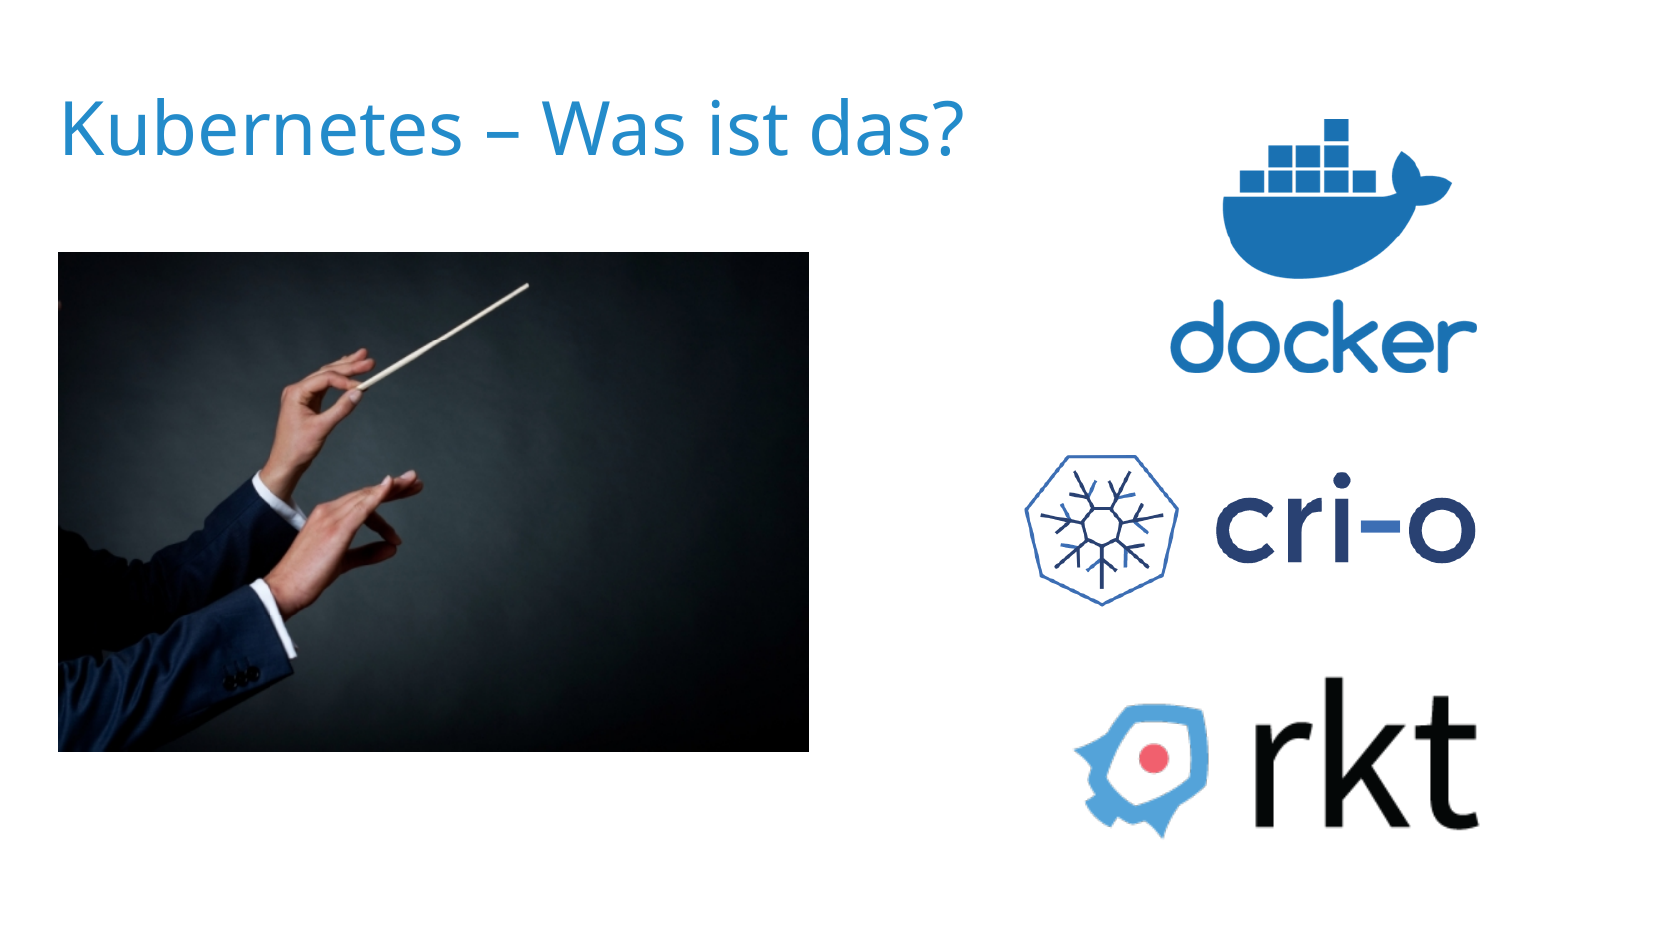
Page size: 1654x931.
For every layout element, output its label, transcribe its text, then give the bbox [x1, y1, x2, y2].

picture [58, 236, 809, 768]
picture [1068, 670, 1483, 845]
picture [1015, 442, 1490, 629]
picture [1169, 100, 1477, 373]
title Kubernetes – Was ist das? [59, 59, 1595, 178]
